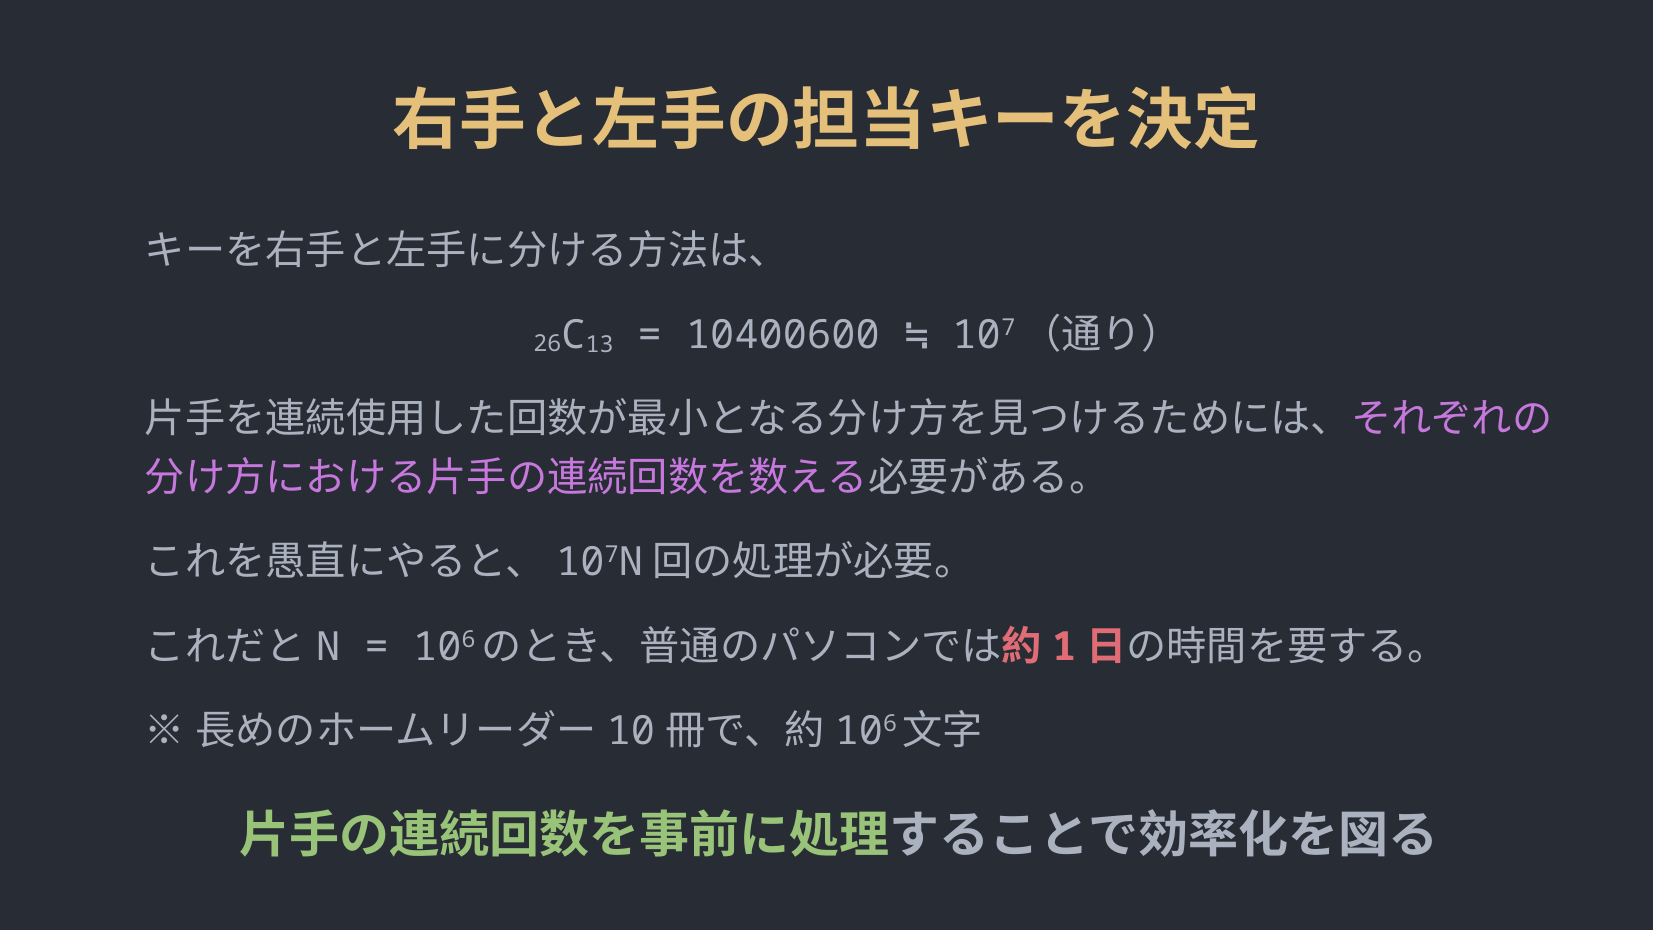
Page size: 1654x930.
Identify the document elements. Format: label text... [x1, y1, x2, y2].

list キーを右手と左手に分ける方法は、 26C13 = 10400600 ≒ 107（通り） 片手を連続使用した回数が最小となる分け方を見つけるためには、それぞれの分け方における片手の連続回数を数える必要がある。 これを愚直にやると、107N回の処理が必要。 これだとN = 106のとき、普通のパソコンでは約1日の時間を要する。 ※長めのホームリーダー10冊で、約106文字 [82, 217, 1571, 757]
text_box 片手の連続回数を事前に処理することで効率化を図る [225, 787, 1460, 875]
title 右手と左手の担当キーを決定 [82, 37, 1571, 193]
